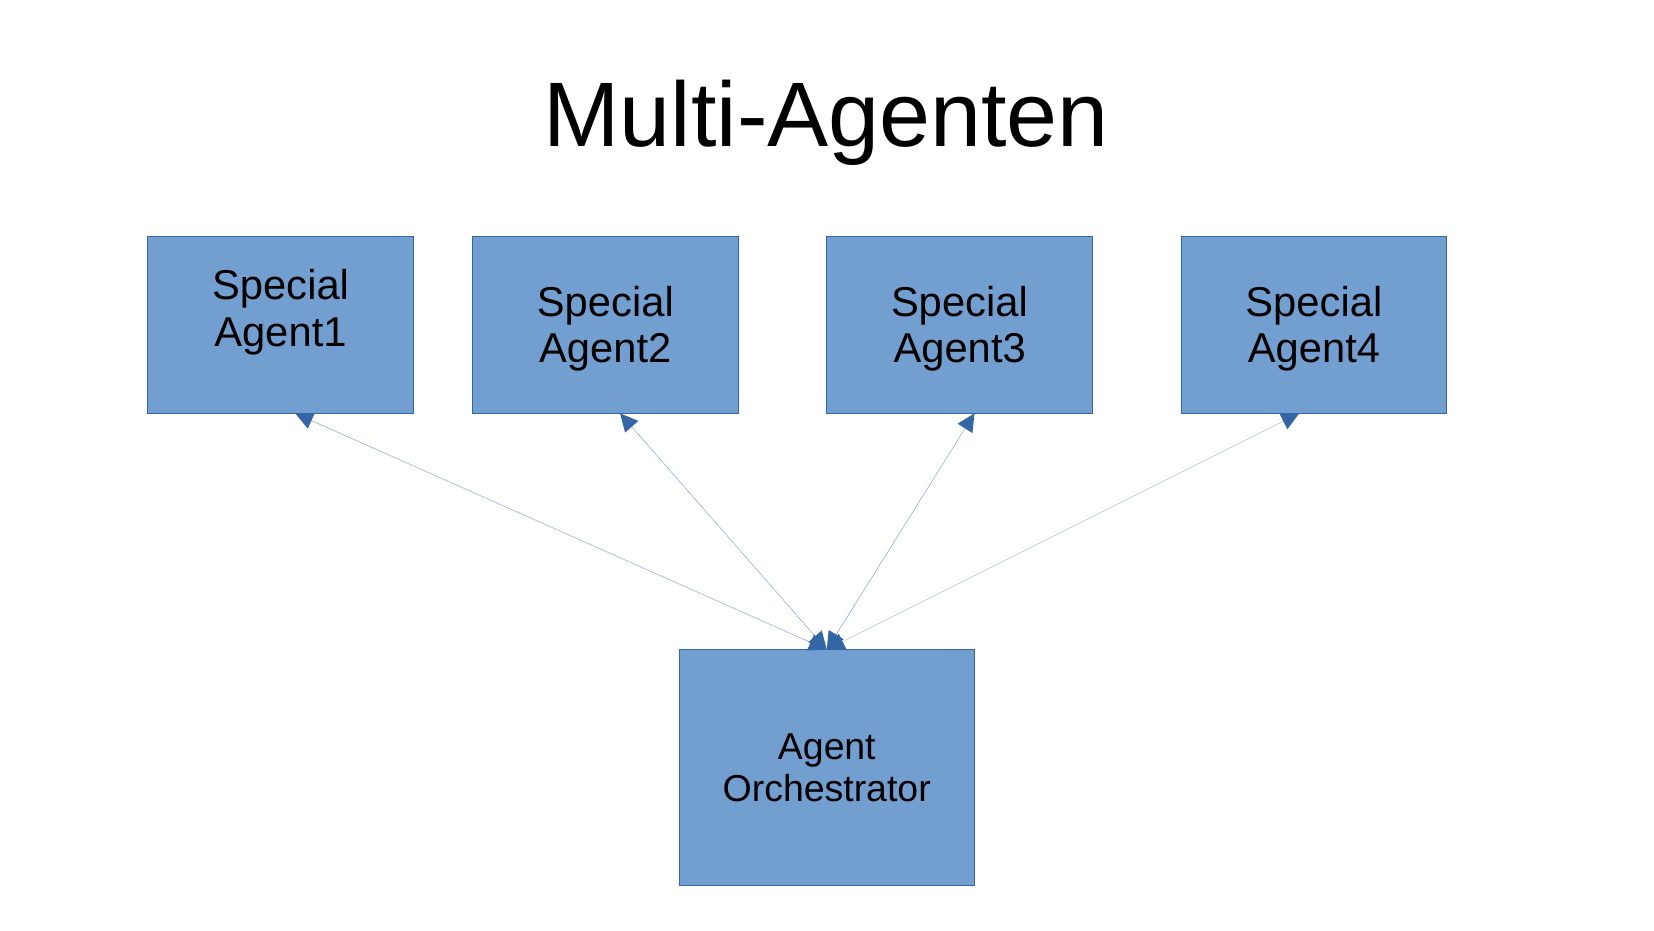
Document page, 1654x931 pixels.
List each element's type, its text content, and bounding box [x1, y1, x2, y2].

text_box Special Agent3 [826, 236, 1093, 414]
title Multi-Agenten [82, 37, 1571, 193]
text_box Special Agent2 [472, 236, 739, 414]
text_box Special Agent1 [147, 236, 414, 414]
text_box Agent Orchestrator [679, 649, 975, 886]
text_box Special Agent4 [1181, 236, 1447, 414]
